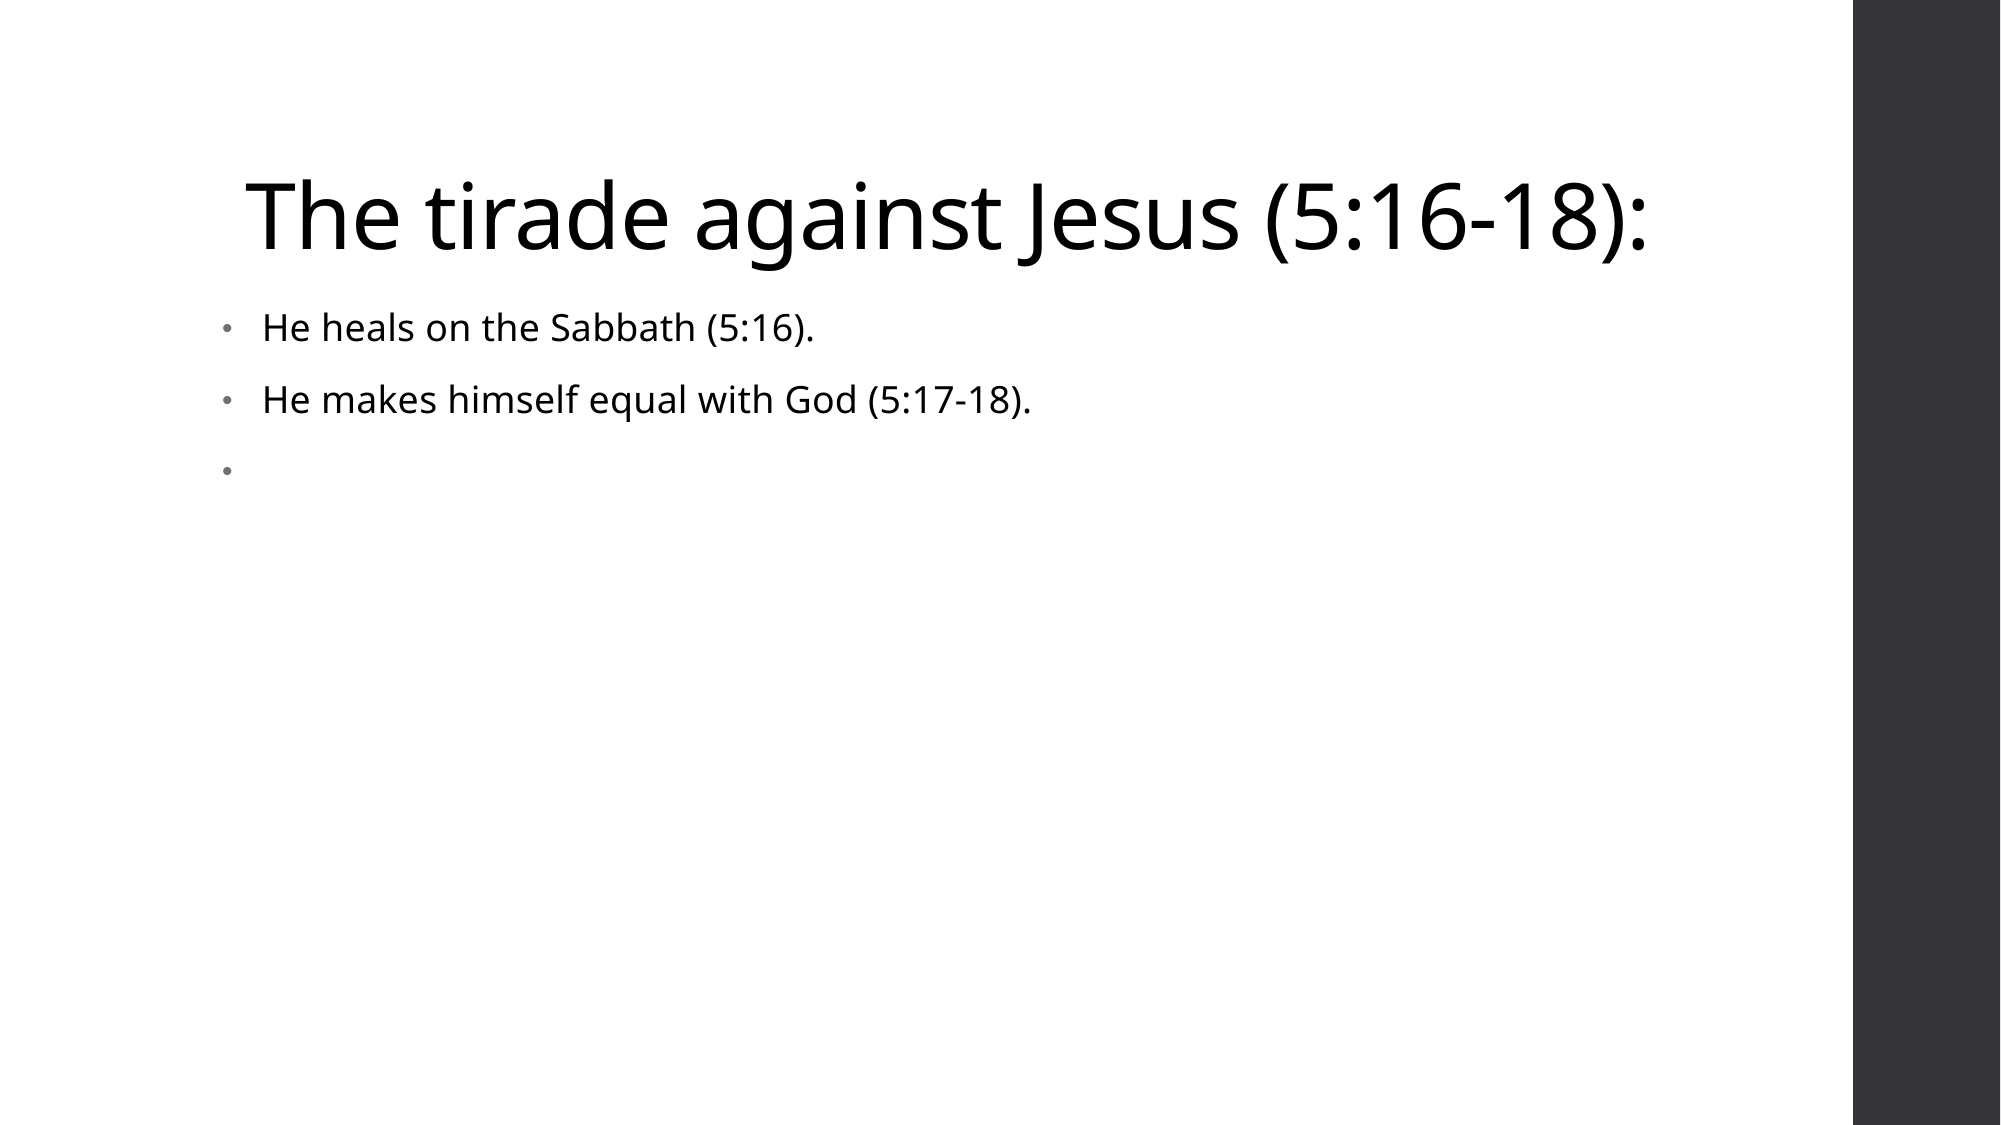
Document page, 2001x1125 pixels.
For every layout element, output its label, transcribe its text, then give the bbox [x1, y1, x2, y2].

title The tirade against Jesus (5:16-18): [206, 60, 1797, 278]
list He heals on the Sabbath (5:16). He makes himself equal with God (5:17-18). [206, 299, 1617, 1014]
